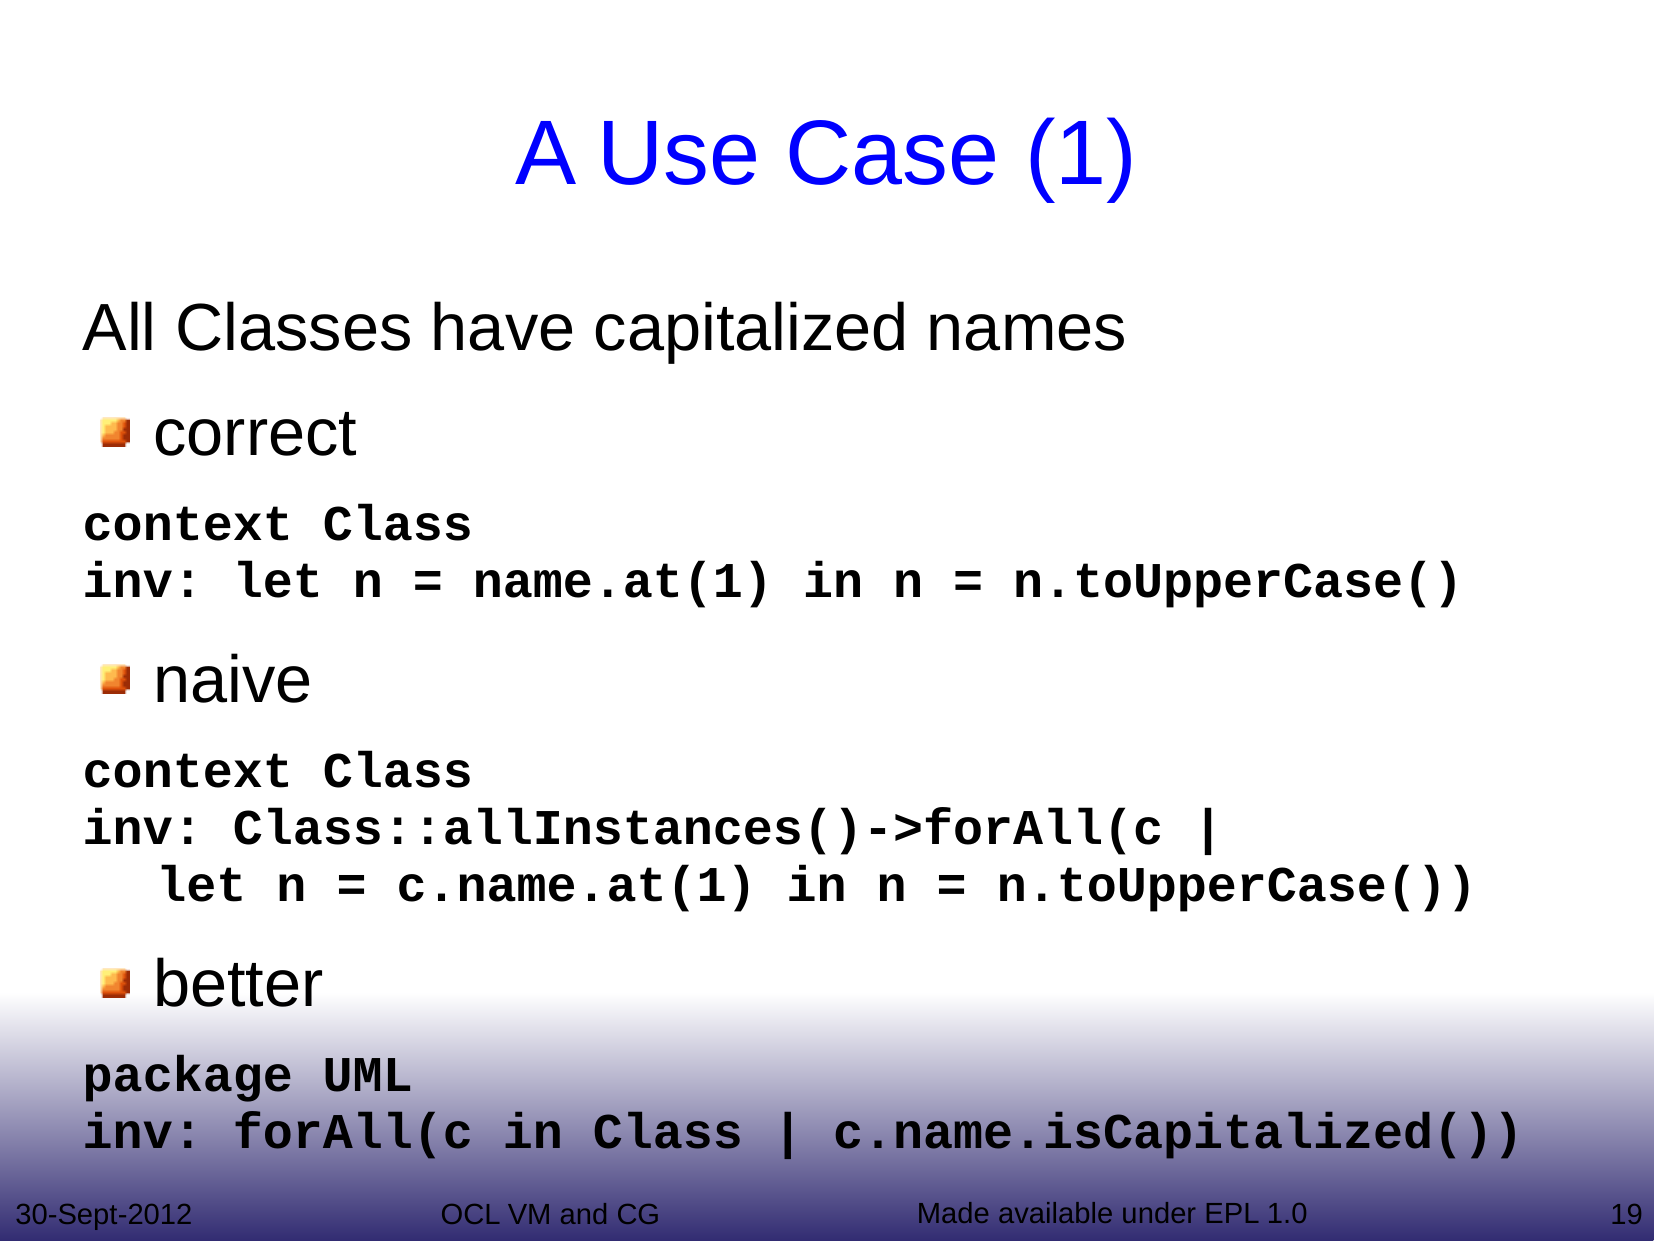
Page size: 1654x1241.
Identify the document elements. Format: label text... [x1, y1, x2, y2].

list All Classes have capitalized names correct context Class inv: let n = name.at(1) in n = n.toUpperCase() naive context Class inv: Class::allInstances()->forAll(c | let n = c.name.at(1) in n = n.toUpperCase()) better package UML inv: forAll(c in Class | c.name.isCapitalized()) [82, 290, 1571, 1241]
title A Use Case (1) [82, 49, 1571, 257]
